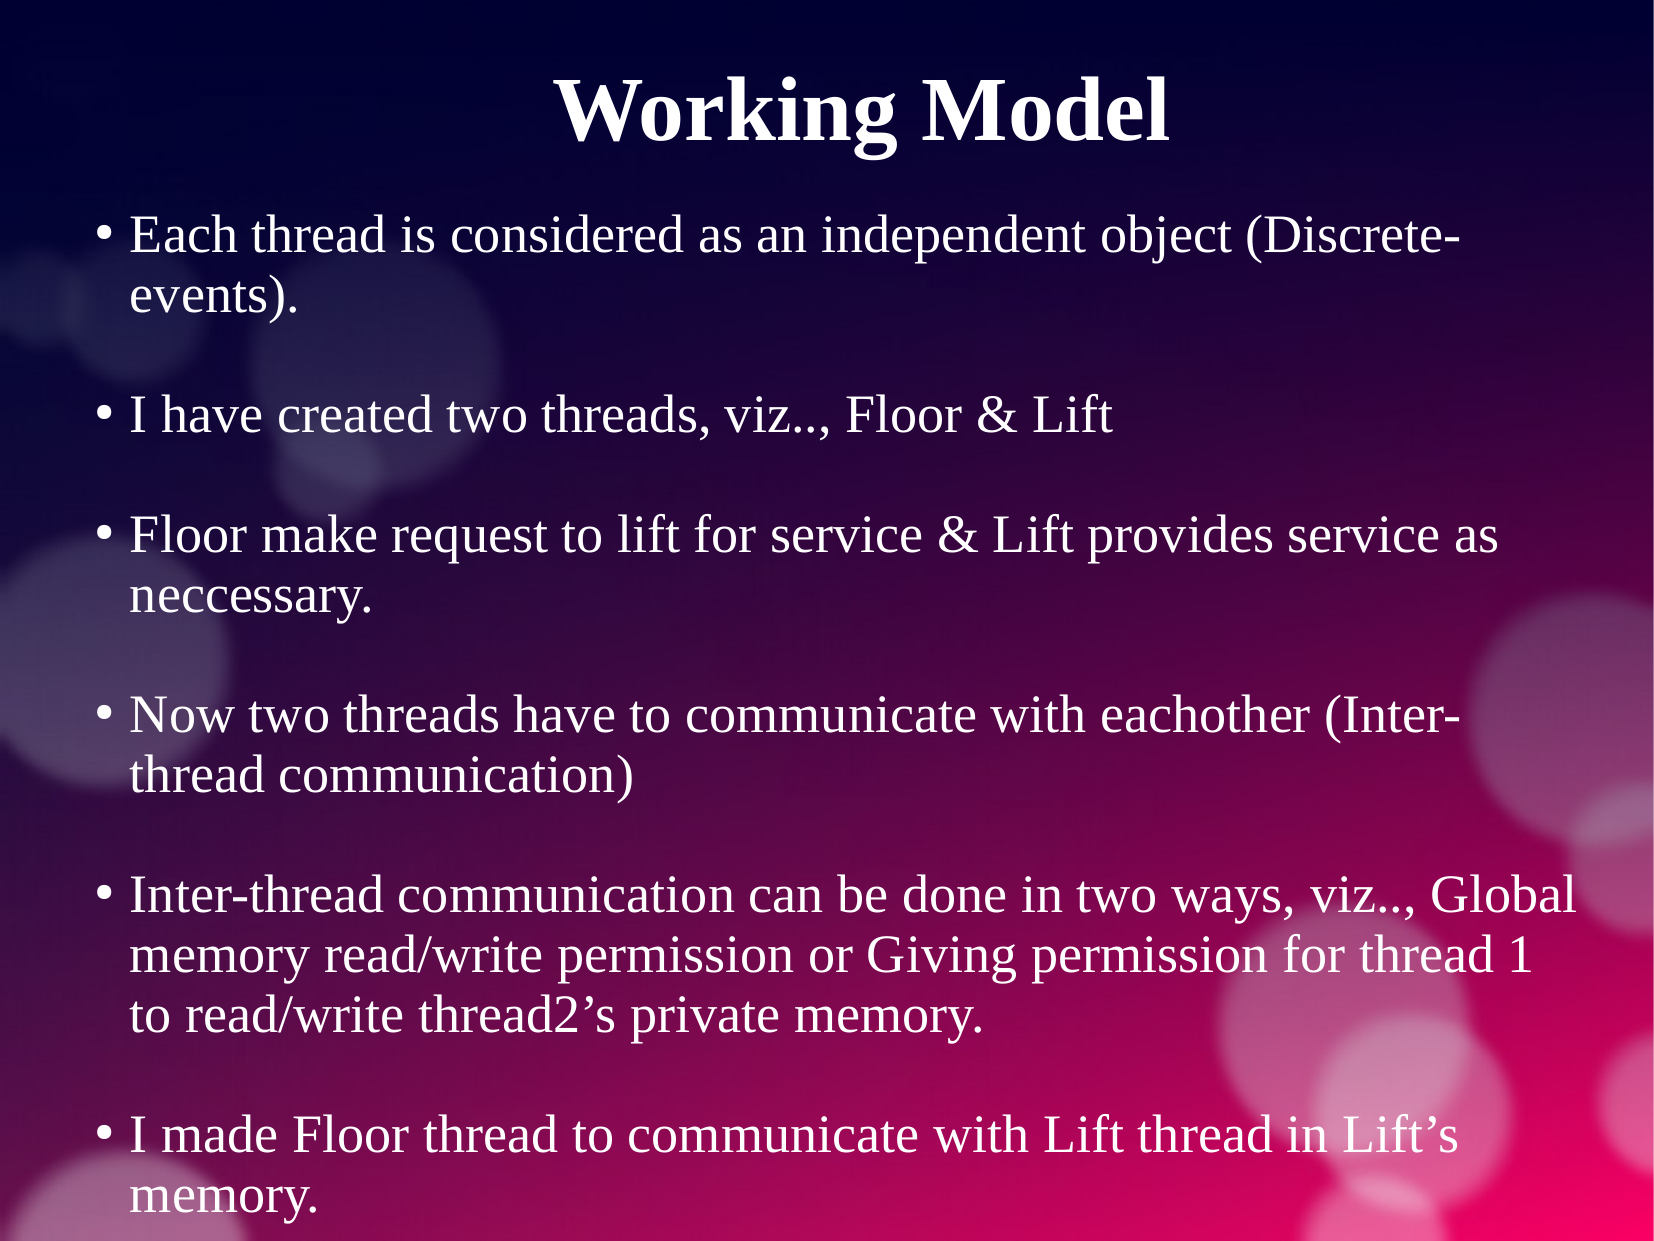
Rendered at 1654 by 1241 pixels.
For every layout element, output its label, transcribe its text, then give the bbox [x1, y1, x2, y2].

title Working Model [118, 5, 1607, 213]
picture [0, 0, 1654, 1241]
text_box Each thread is considered as an independent object (Discrete-events). I have created two threads, viz.., Floor & Lift Floor make request to lift for service & Lift provides service as neccessary. Now two threads have to communicate with eachother (Inter-thread communication) Inter-thread communication can be done in two ways, viz.., Global memory read/write permission or Giving permission for thread 1 to read/write thread2’s private memory. I made Floor thread to communicate with Lift thread in Lift’s memory. [94, 203, 1583, 1224]
